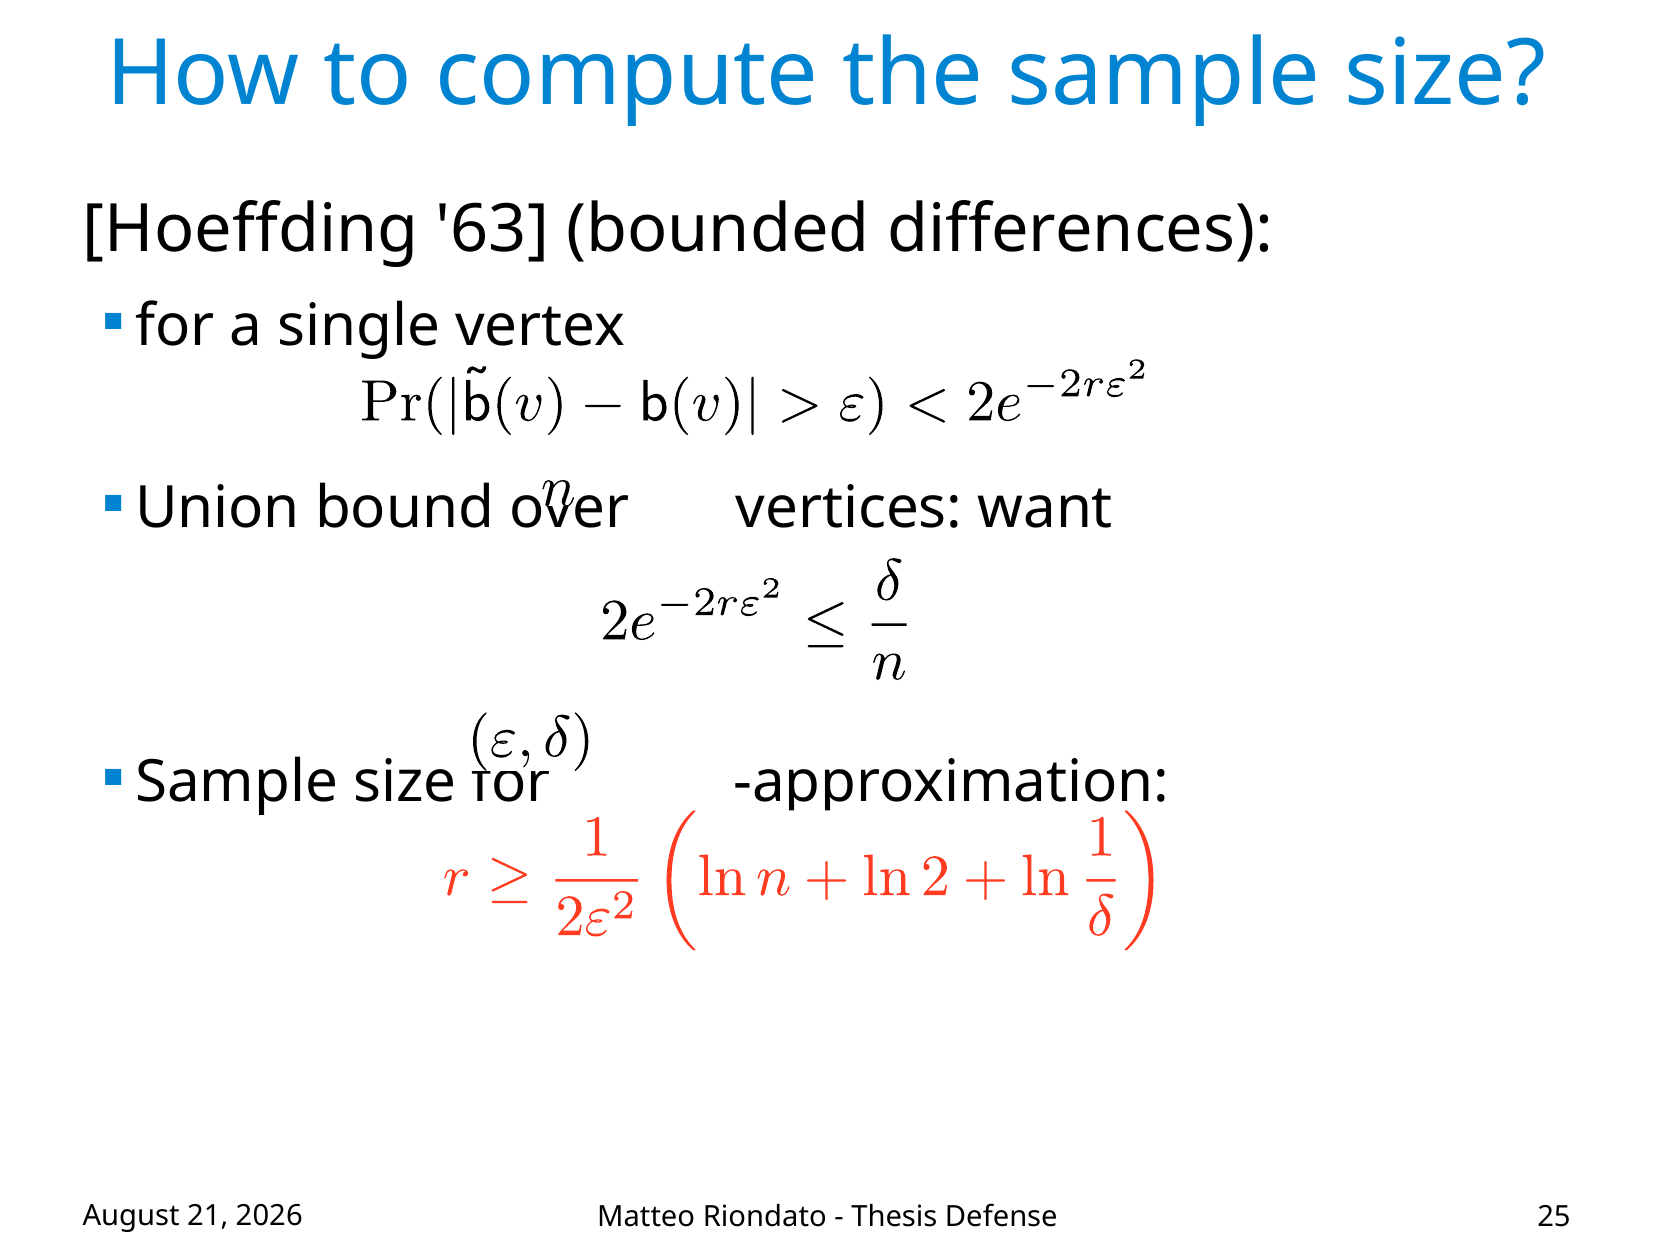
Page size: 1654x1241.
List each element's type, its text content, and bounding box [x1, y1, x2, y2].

title How to compute the sample size? [82, 0, 1571, 139]
list [Hoeffding '63] (bounded differences): for a single vertex Union bound over vertices: want Sample size for -approximation: [82, 180, 1571, 1186]
text_box [360, 359, 1147, 436]
text_box [467, 712, 595, 771]
text_box [600, 558, 907, 681]
text_box [442, 810, 1166, 951]
text_box [540, 480, 576, 507]
